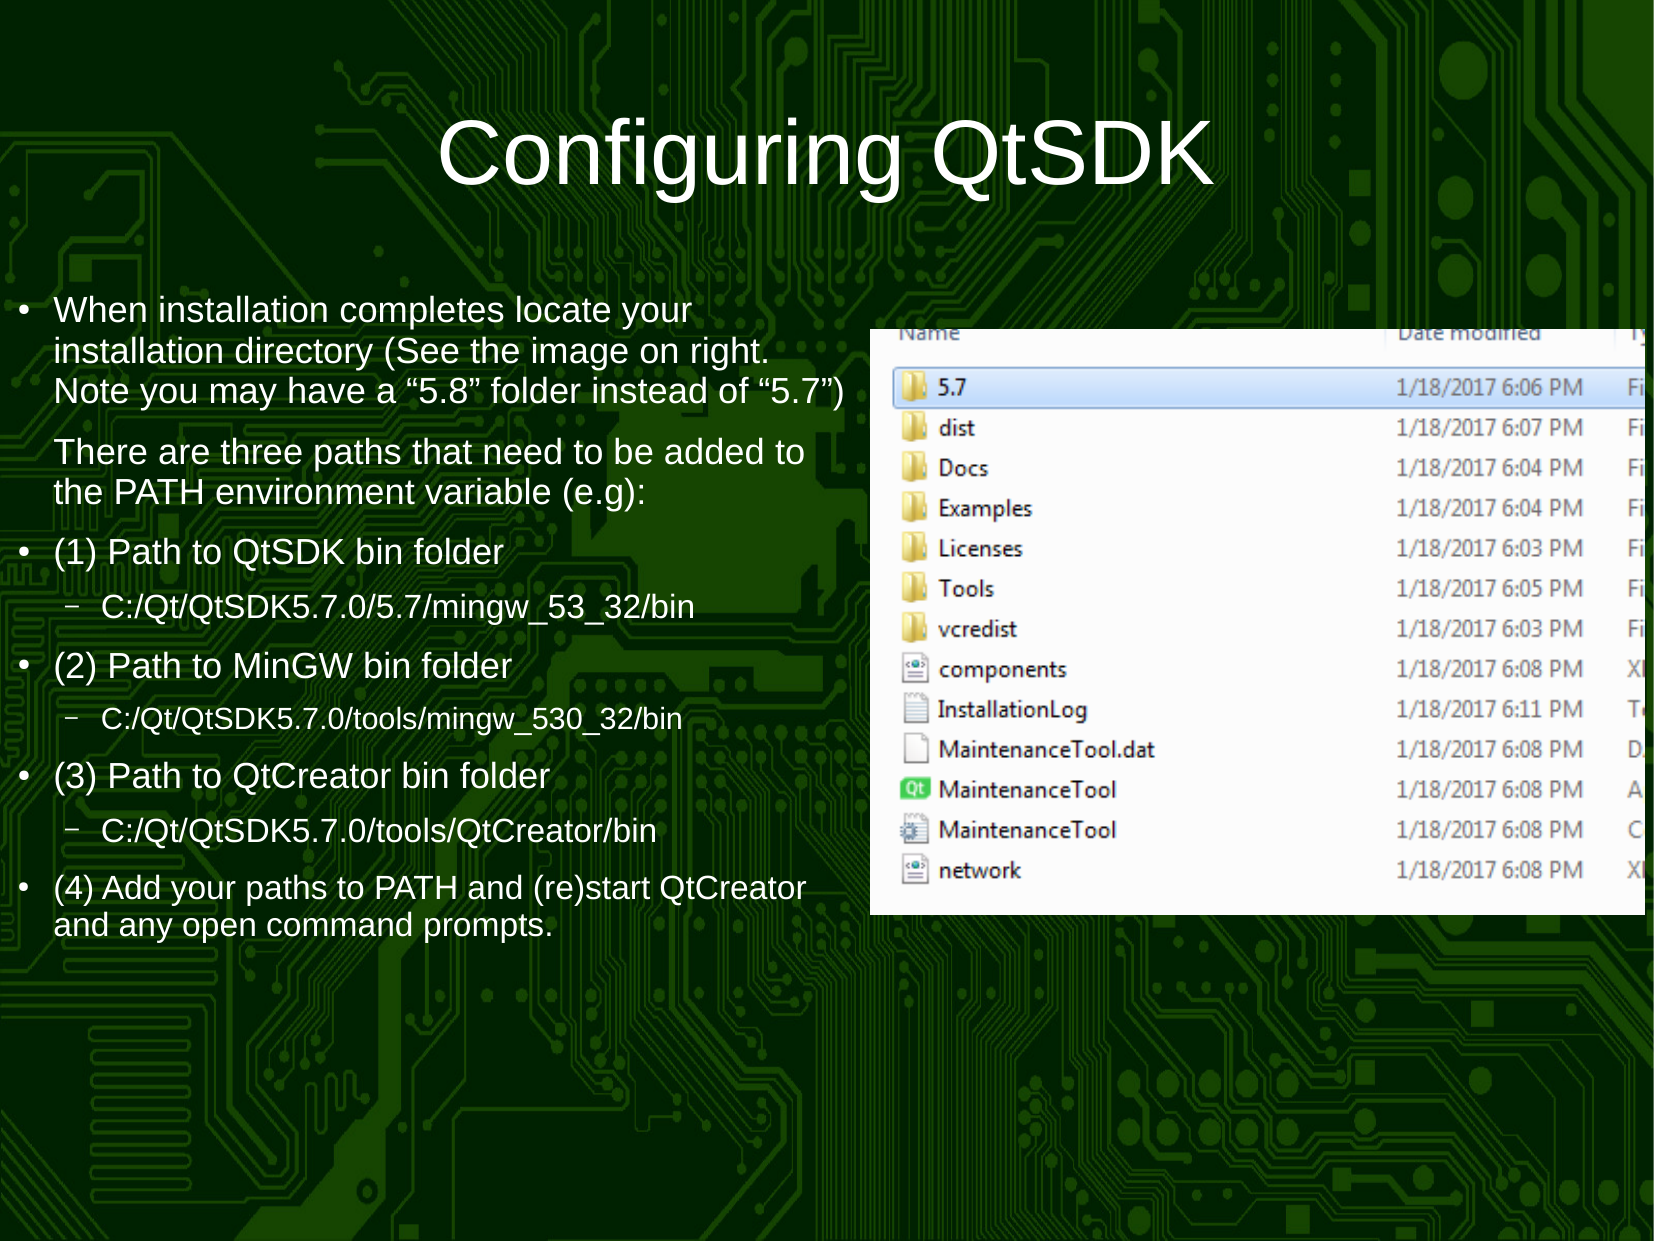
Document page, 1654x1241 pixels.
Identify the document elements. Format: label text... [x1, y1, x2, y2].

list When installation completes locate your installation directory (See the image on right. Note you may have a “5.8” folder instead of “5.7”) There are three paths that need to be added to the PATH environment variable (e.g): (1) Path to QtSDK bin folder C:/Qt/QtSDK5.7.0/5.7/mingw_53_32/bin (2) Path to MinGW bin folder C:/Qt/QtSDK5.7.0/tools/mingw_530_32/bin (3) Path to QtCreator bin folder C:/Qt/QtSDK5.7.0/tools/QtCreator/bin (4) Add your paths to PATH and (re)start QtCreator and any open command prompts. [5, 290, 854, 961]
picture [0, 0, 1654, 1241]
title Configuring QtSDK [82, 49, 1571, 257]
